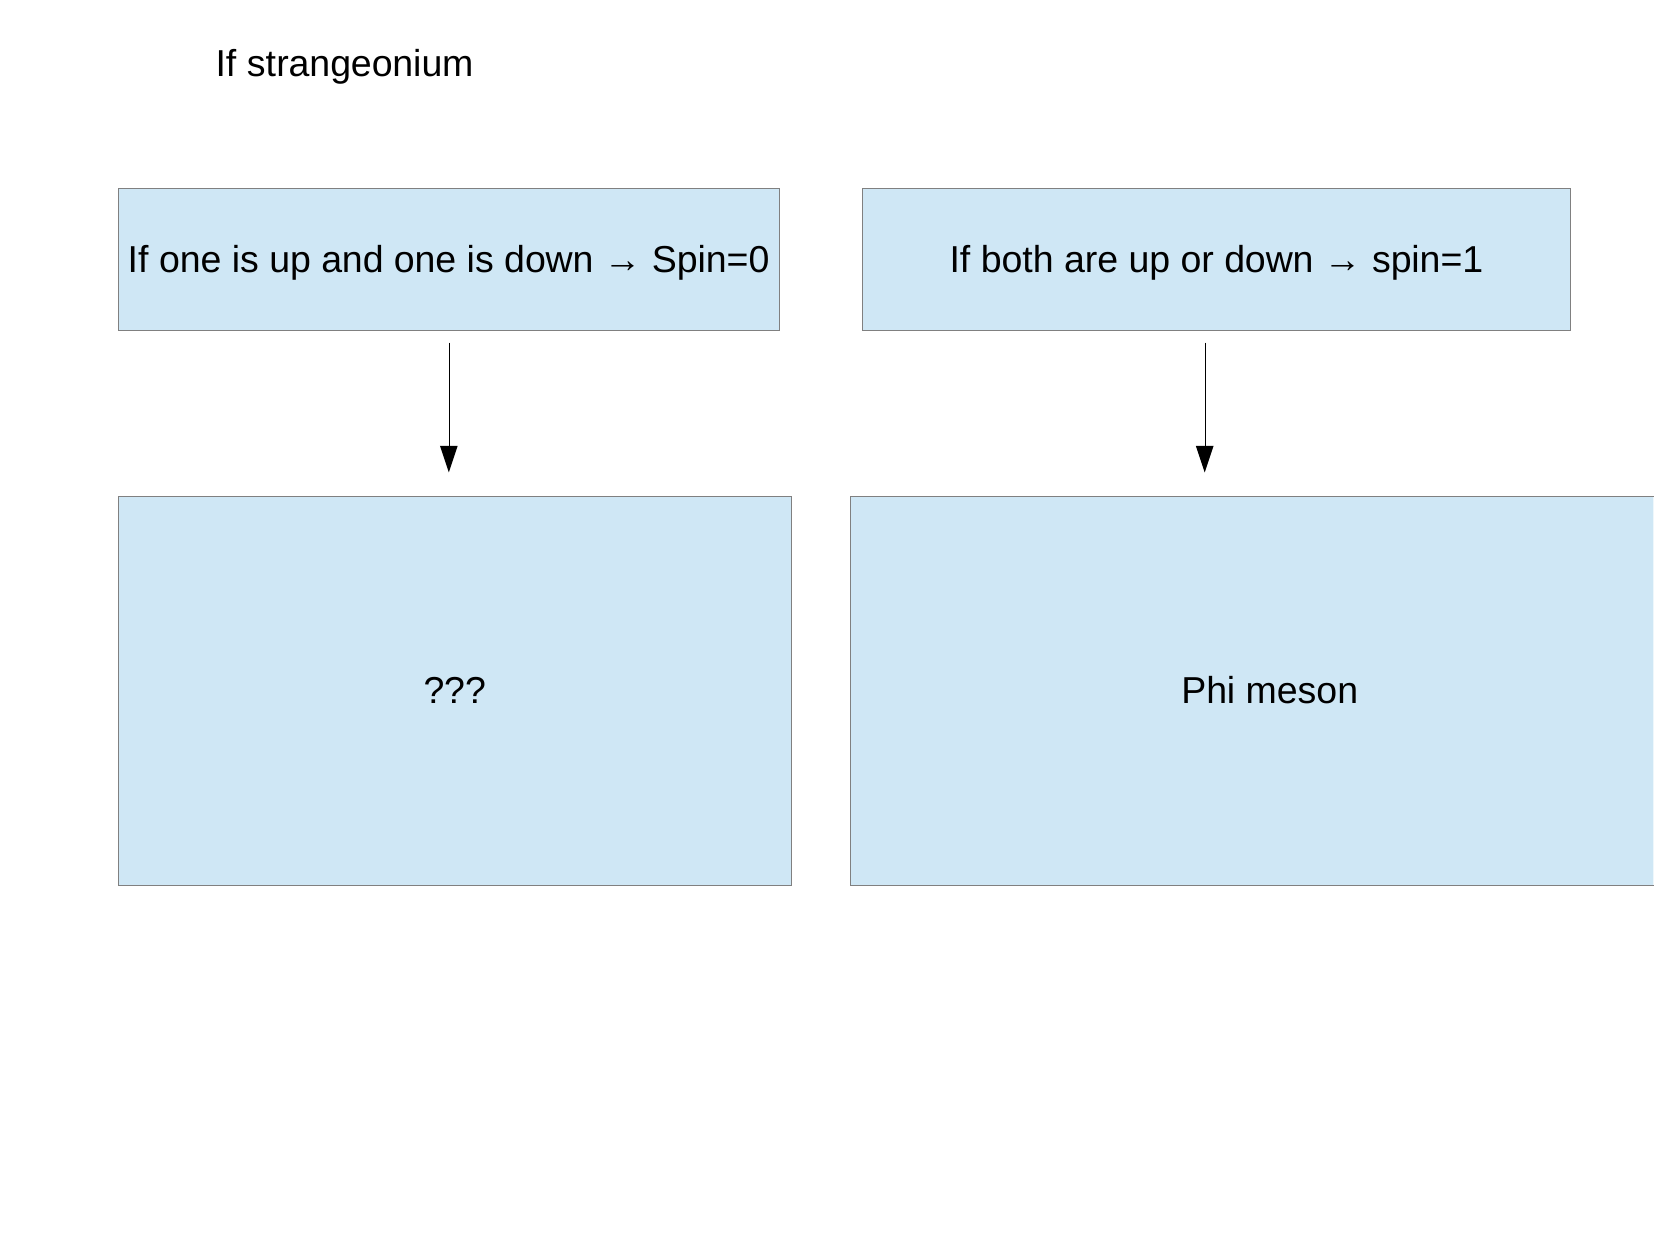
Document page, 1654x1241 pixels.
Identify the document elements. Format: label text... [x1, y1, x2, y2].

text_box If both are up or down → spin=1 [862, 188, 1571, 331]
text_box If one is up and one is down → Spin=0 [118, 188, 780, 331]
text_box If strangeonium [200, 35, 1524, 93]
text_box Phi meson [850, 496, 1654, 886]
text_box ??? [118, 496, 792, 886]
